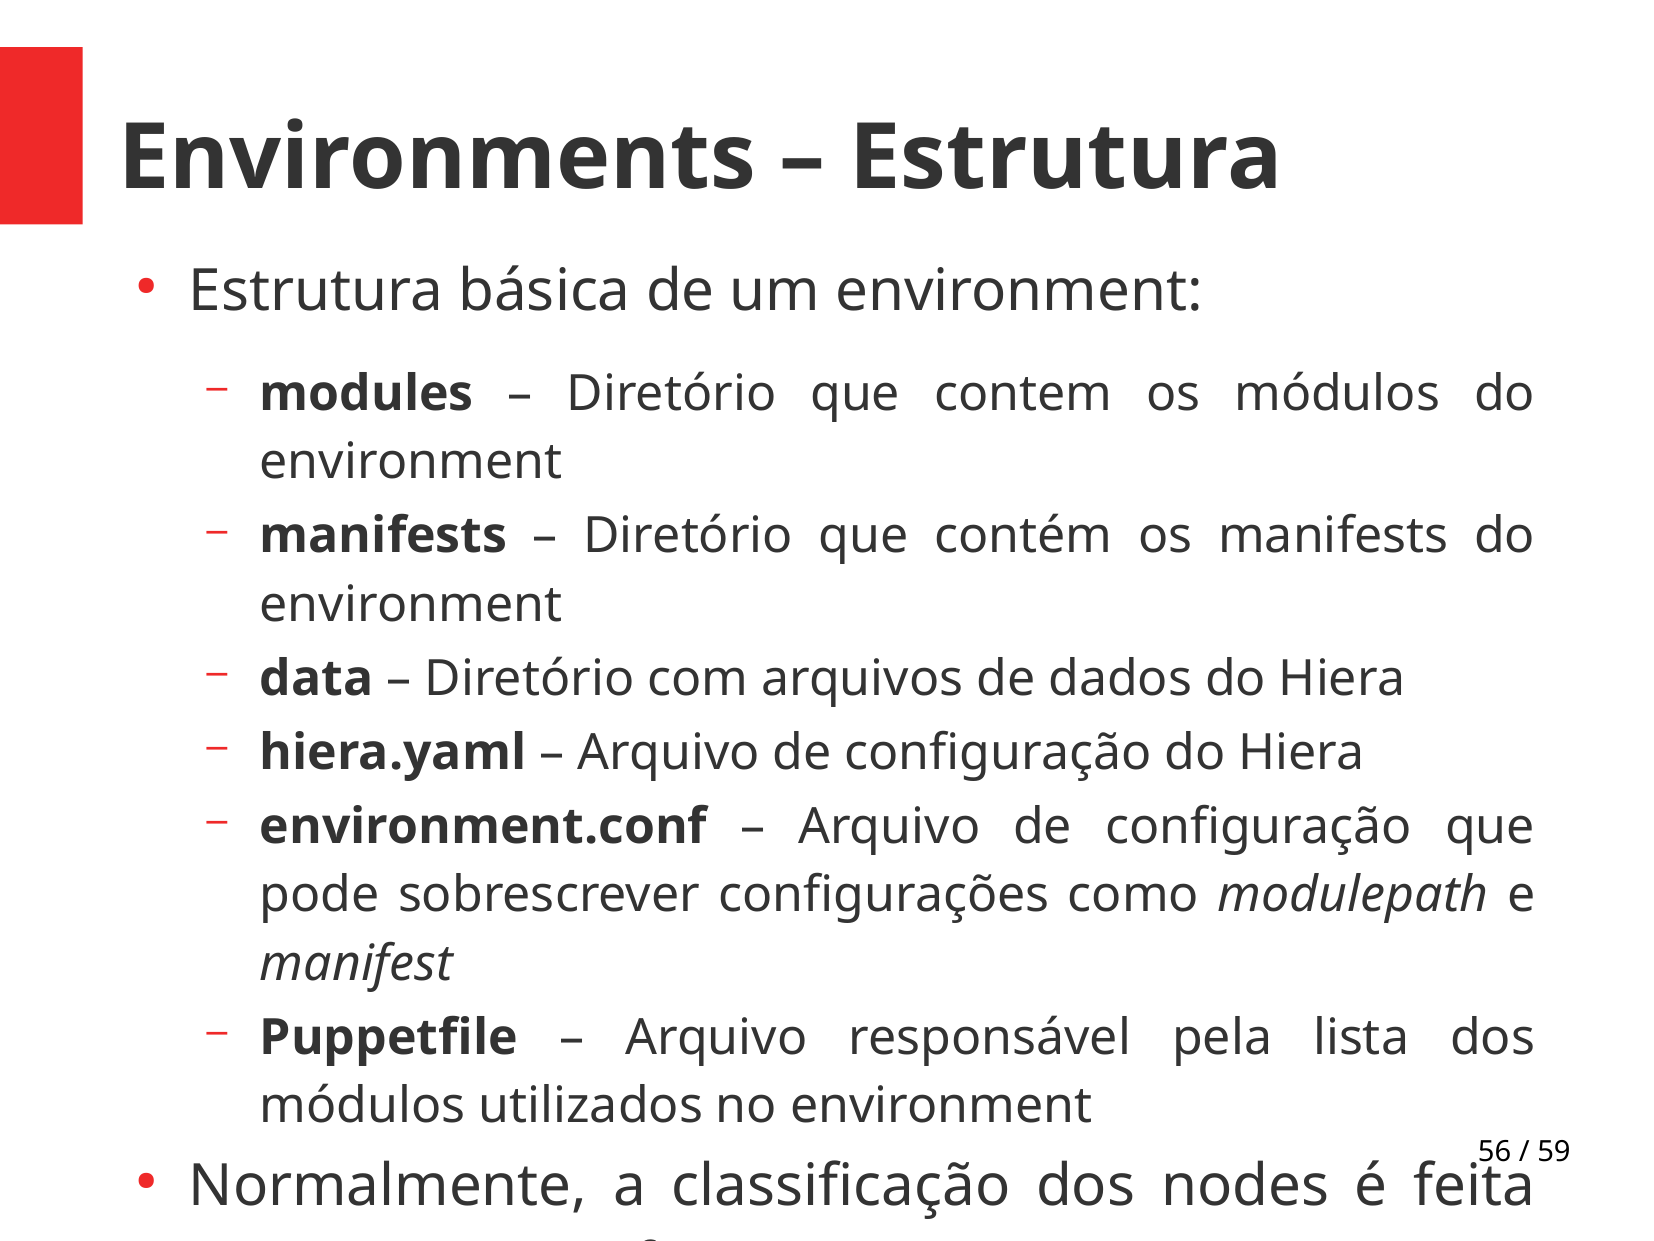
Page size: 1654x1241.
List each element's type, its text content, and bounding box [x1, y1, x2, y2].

list Estrutura básica de um environment: modules – Diretório que contem os módulos do environment manifests – Diretório que contém os manifests do environment data – Diretório com arquivos de dados do Hiera hiera.yaml – Arquivo de configuração do Hiera environment.conf – Arquivo de configuração que pode sobrescrever configurações como modulepath e manifest Puppetfile – Arquivo responsável pela lista dos módulos utilizados no environment Normalmente, a classificação dos nodes é feita no arquivo manifests/site.pp [118, 248, 1536, 1152]
title Environments – Estrutura [118, 49, 1571, 257]
